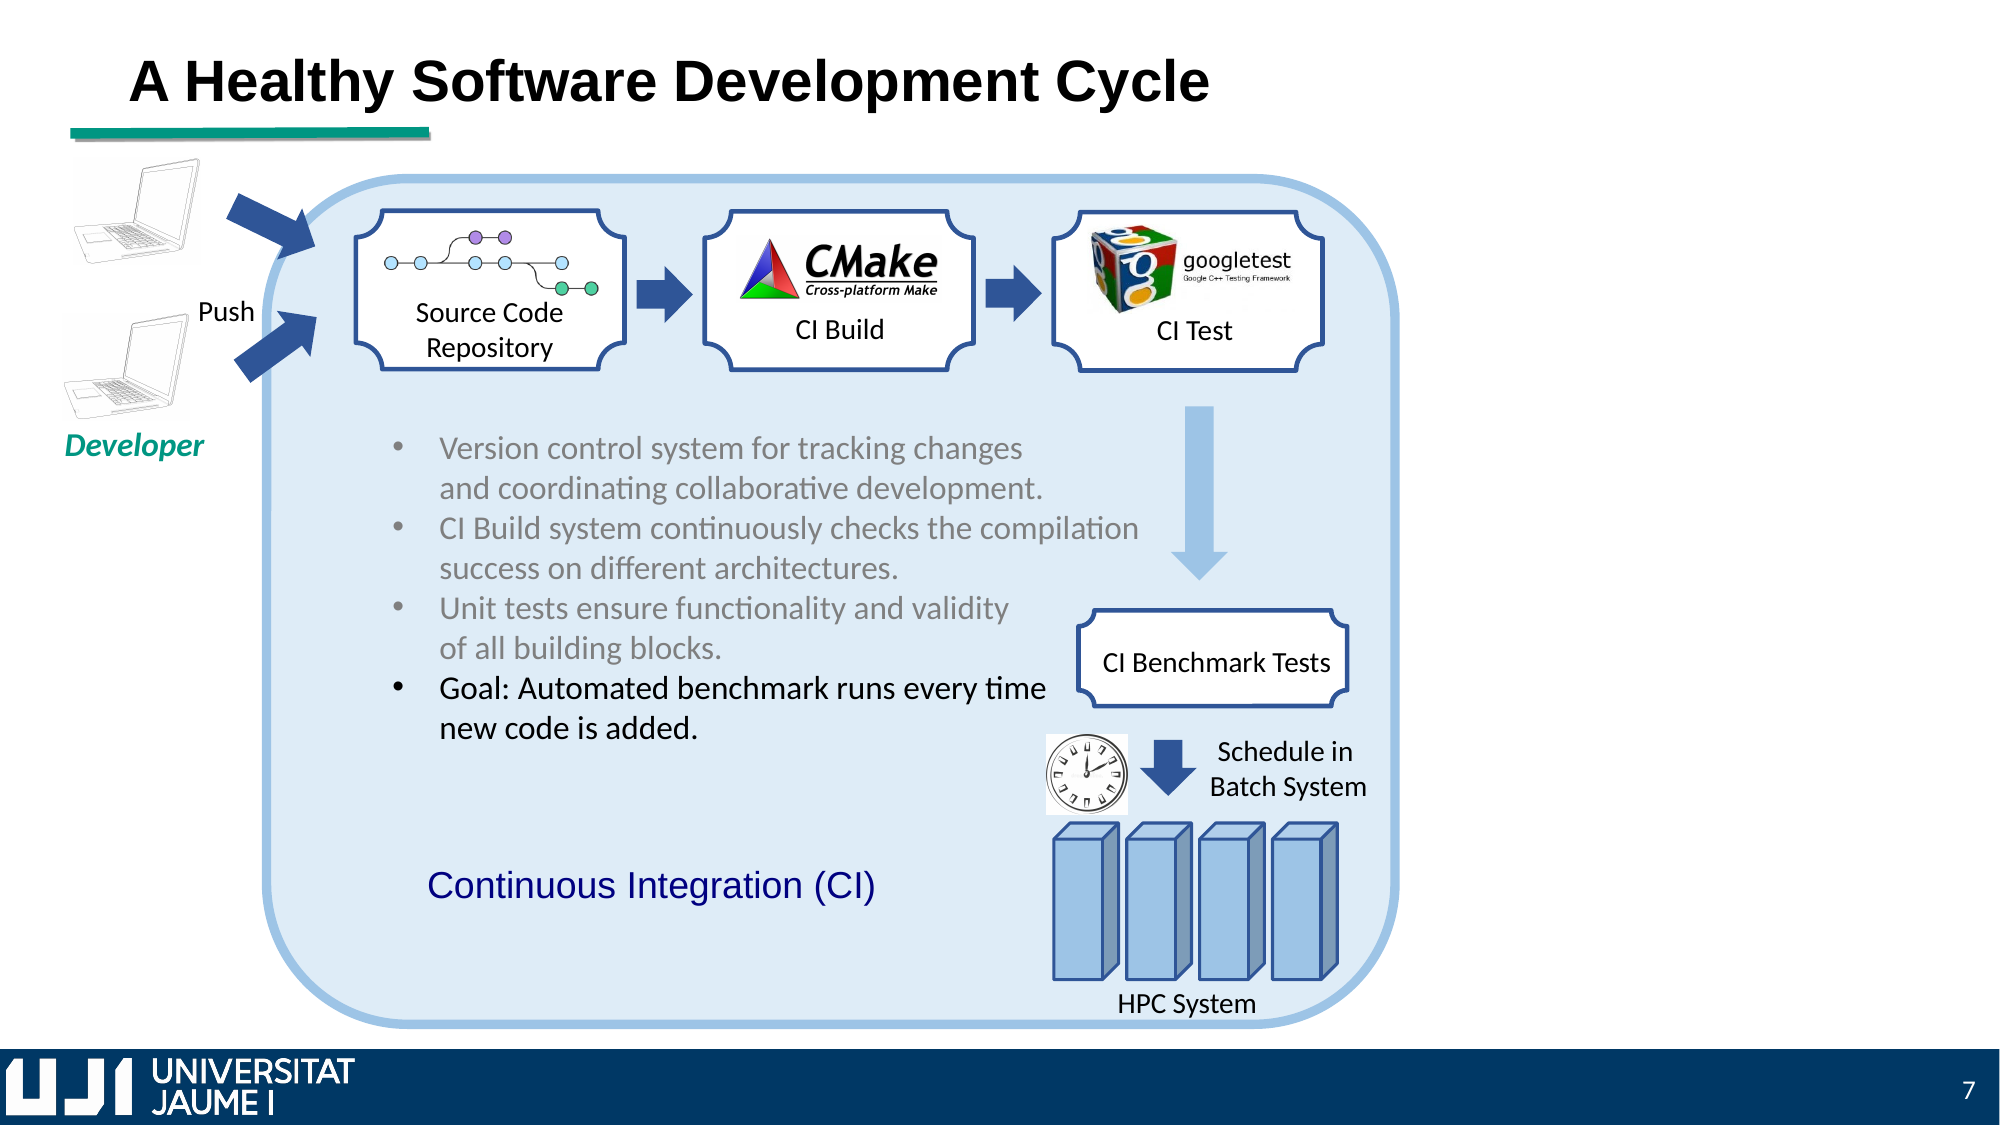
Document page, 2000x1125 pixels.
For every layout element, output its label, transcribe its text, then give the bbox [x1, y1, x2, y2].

text_box CI Build [780, 303, 902, 354]
text_box Developer [49, 415, 223, 472]
text_box [226, 193, 1396, 1025]
picture [73, 157, 201, 265]
text_box A Healthy Software Development Cycle [113, 0, 1768, 196]
text_box Source Code Repository [399, 299, 580, 372]
picture [62, 313, 190, 421]
picture [1046, 758, 1128, 815]
text_box Version control system for tracking changes and coordinating collaborative development. CI Build system continuously checks the compilation success on different architectures. Unit tests ensure functionality and validity of all building blocks. Goal: Automated benchmark runs every time new code is added. [377, 418, 1164, 758]
text_box Schedule in Batch System [1193, 724, 1384, 811]
picture [383, 227, 600, 299]
text_box Push [183, 284, 272, 336]
text_box HPC System [1102, 977, 1274, 1028]
picture [1087, 224, 1295, 314]
text_box Continuous Integration (CI) [377, 853, 926, 924]
slide_number <number> [1871, 1057, 1991, 1125]
text_box CI Benchmark Tests [1164, 636, 1350, 687]
picture [736, 235, 942, 303]
picture [0, 1049, 2000, 1125]
text_box CI Test [1141, 314, 1250, 355]
